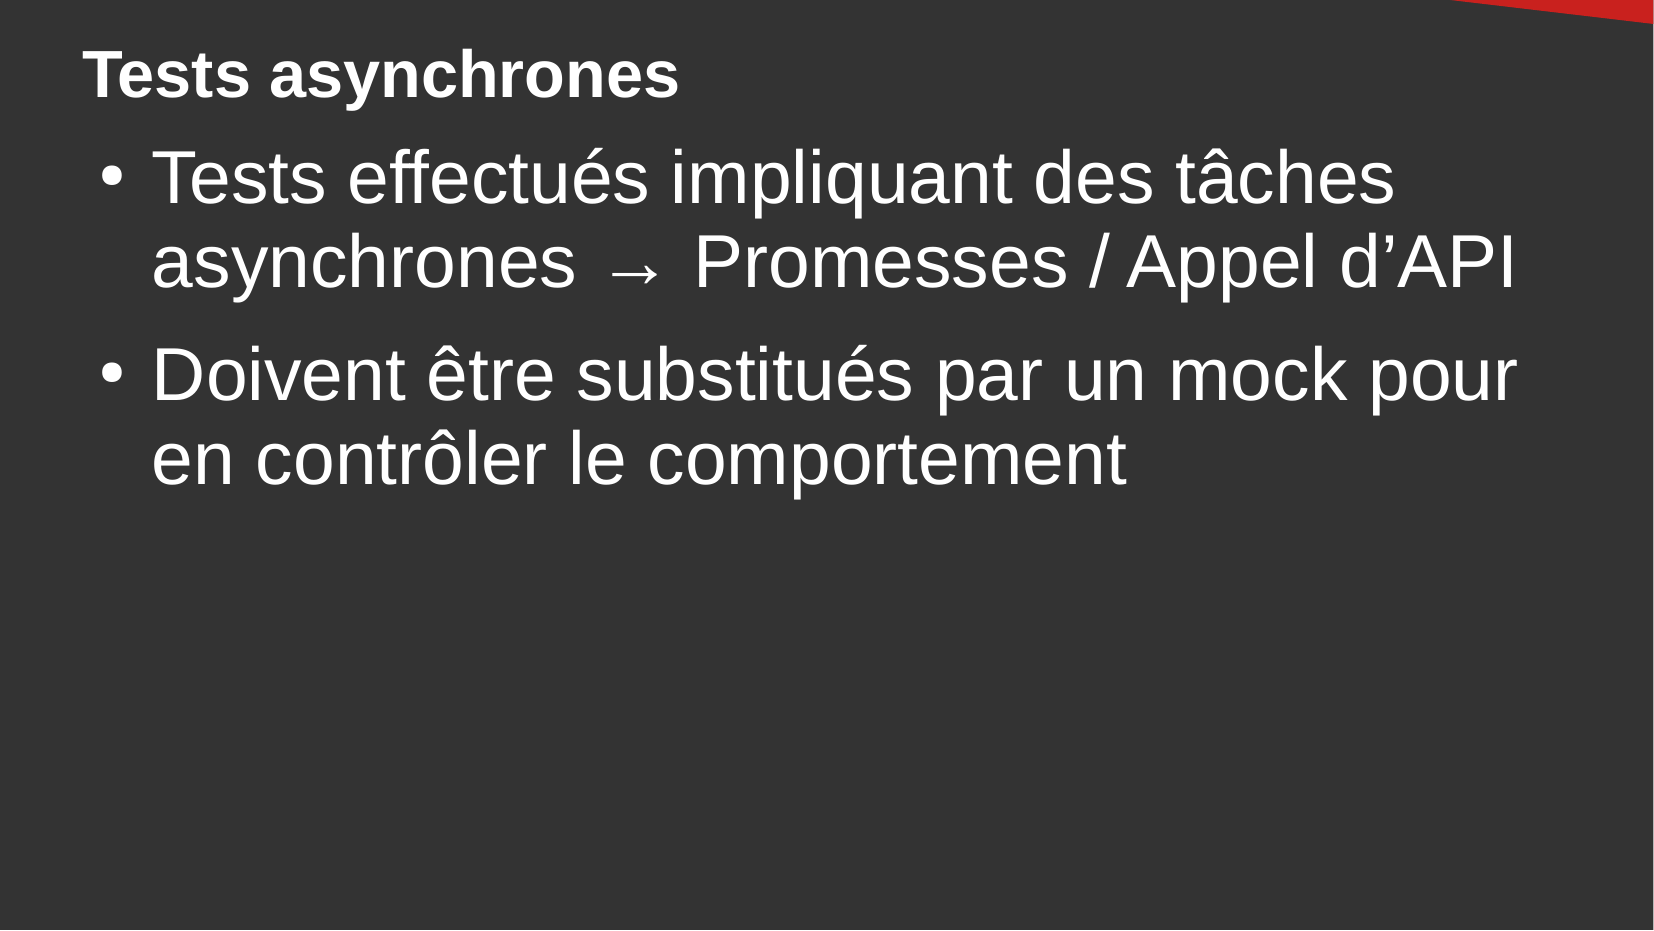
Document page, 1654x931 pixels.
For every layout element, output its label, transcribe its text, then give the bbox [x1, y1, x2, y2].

text_box [1450, 0, 1654, 25]
title Tests asynchrones [82, 37, 1571, 112]
list Tests effectués impliquant des tâches asynchrones → Promesses / Appel d’API Doivent être substitués par un mock pour en contrôler le comportement [80, 135, 1619, 721]
